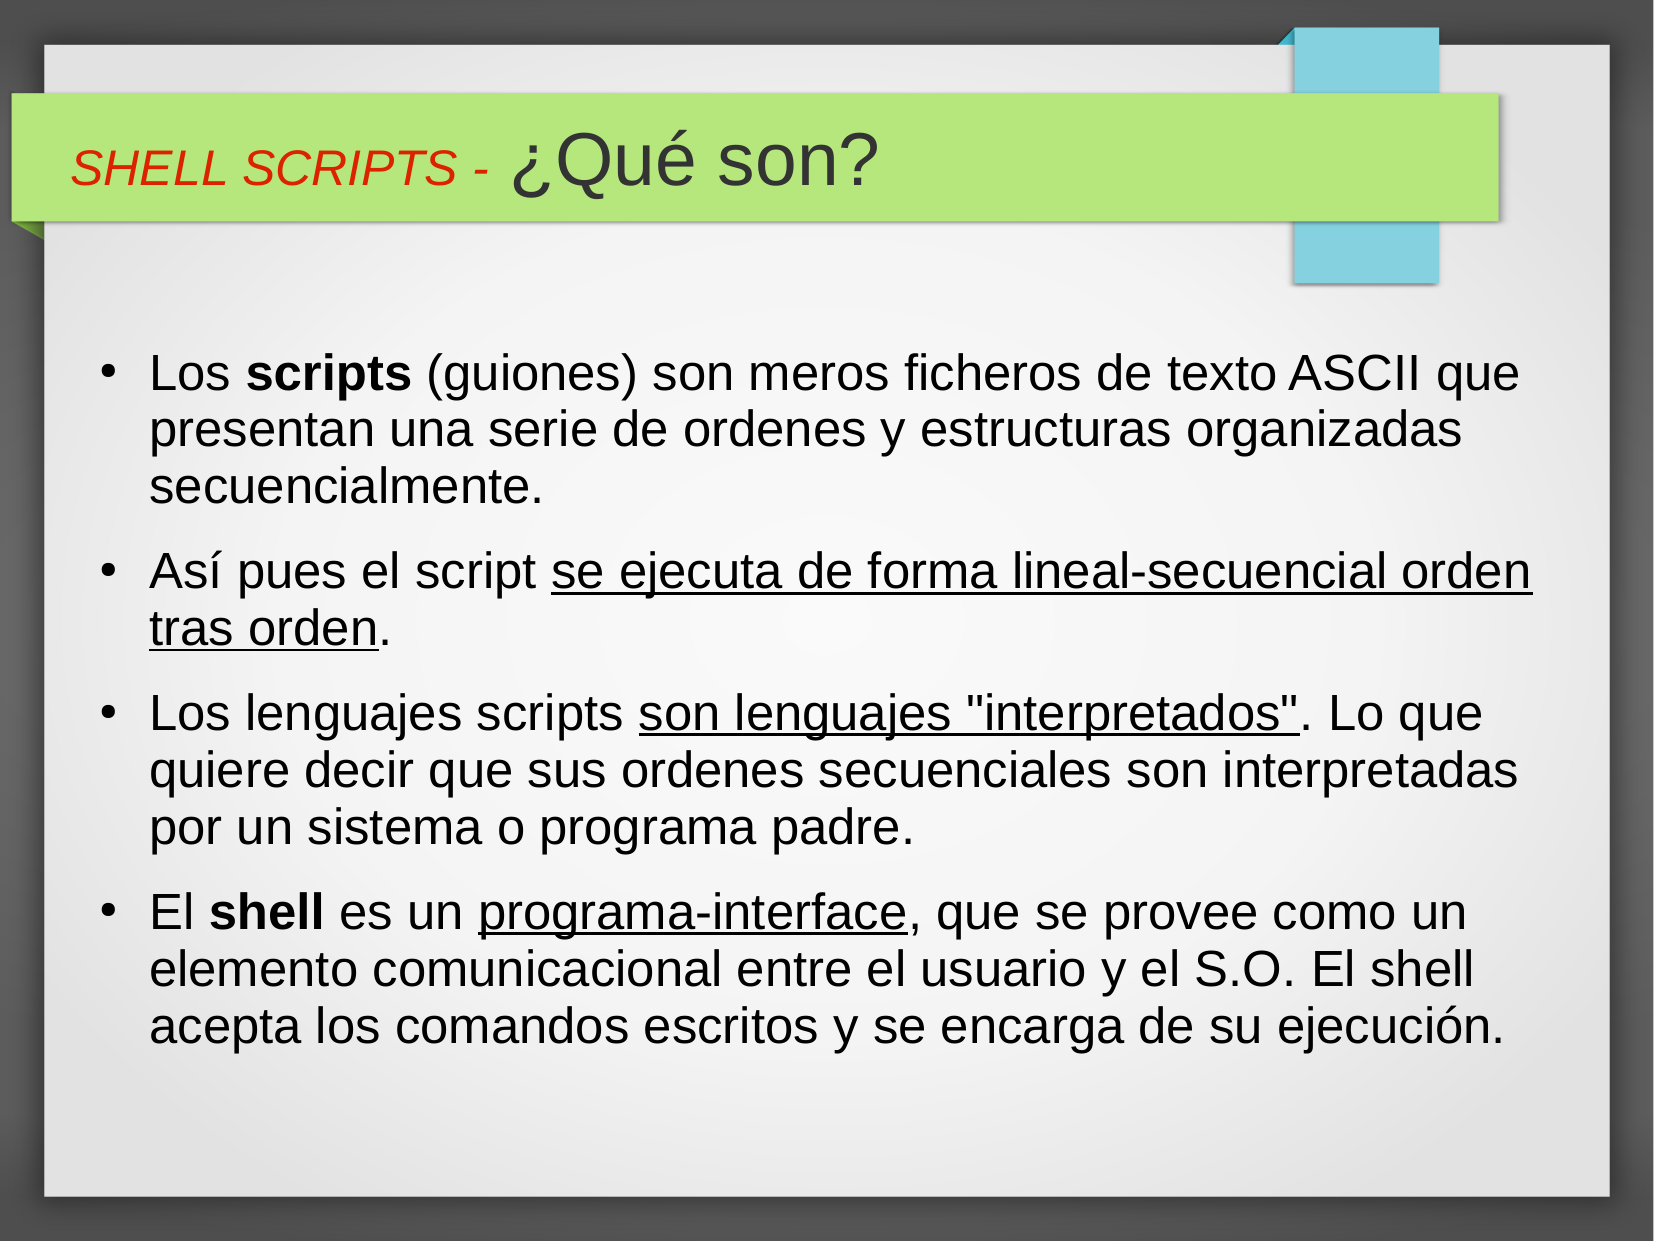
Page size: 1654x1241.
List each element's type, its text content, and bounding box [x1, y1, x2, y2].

picture [0, 0, 1654, 1241]
title SHELL SCRIPTS - ¿Qué son? [70, 106, 1229, 213]
list Los scripts (guiones) son meros ficheros de texto ASCII que presentan una serie de ordenes y estructuras organizadas secuencialmente. Así pues el script se ejecuta de forma lineal-secuencial orden tras orden. Los lenguajes scripts son lenguajes "interpretados". Lo que quiere decir que sus ordenes secuenciales son interpretadas por un sistema o programa padre. El shell es un programa-interface, que se provee como un elemento comunicacional entre el usuario y el S.O. El shell acepta los comandos escritos y se encarga de su ejecución. [82, 343, 1538, 1063]
